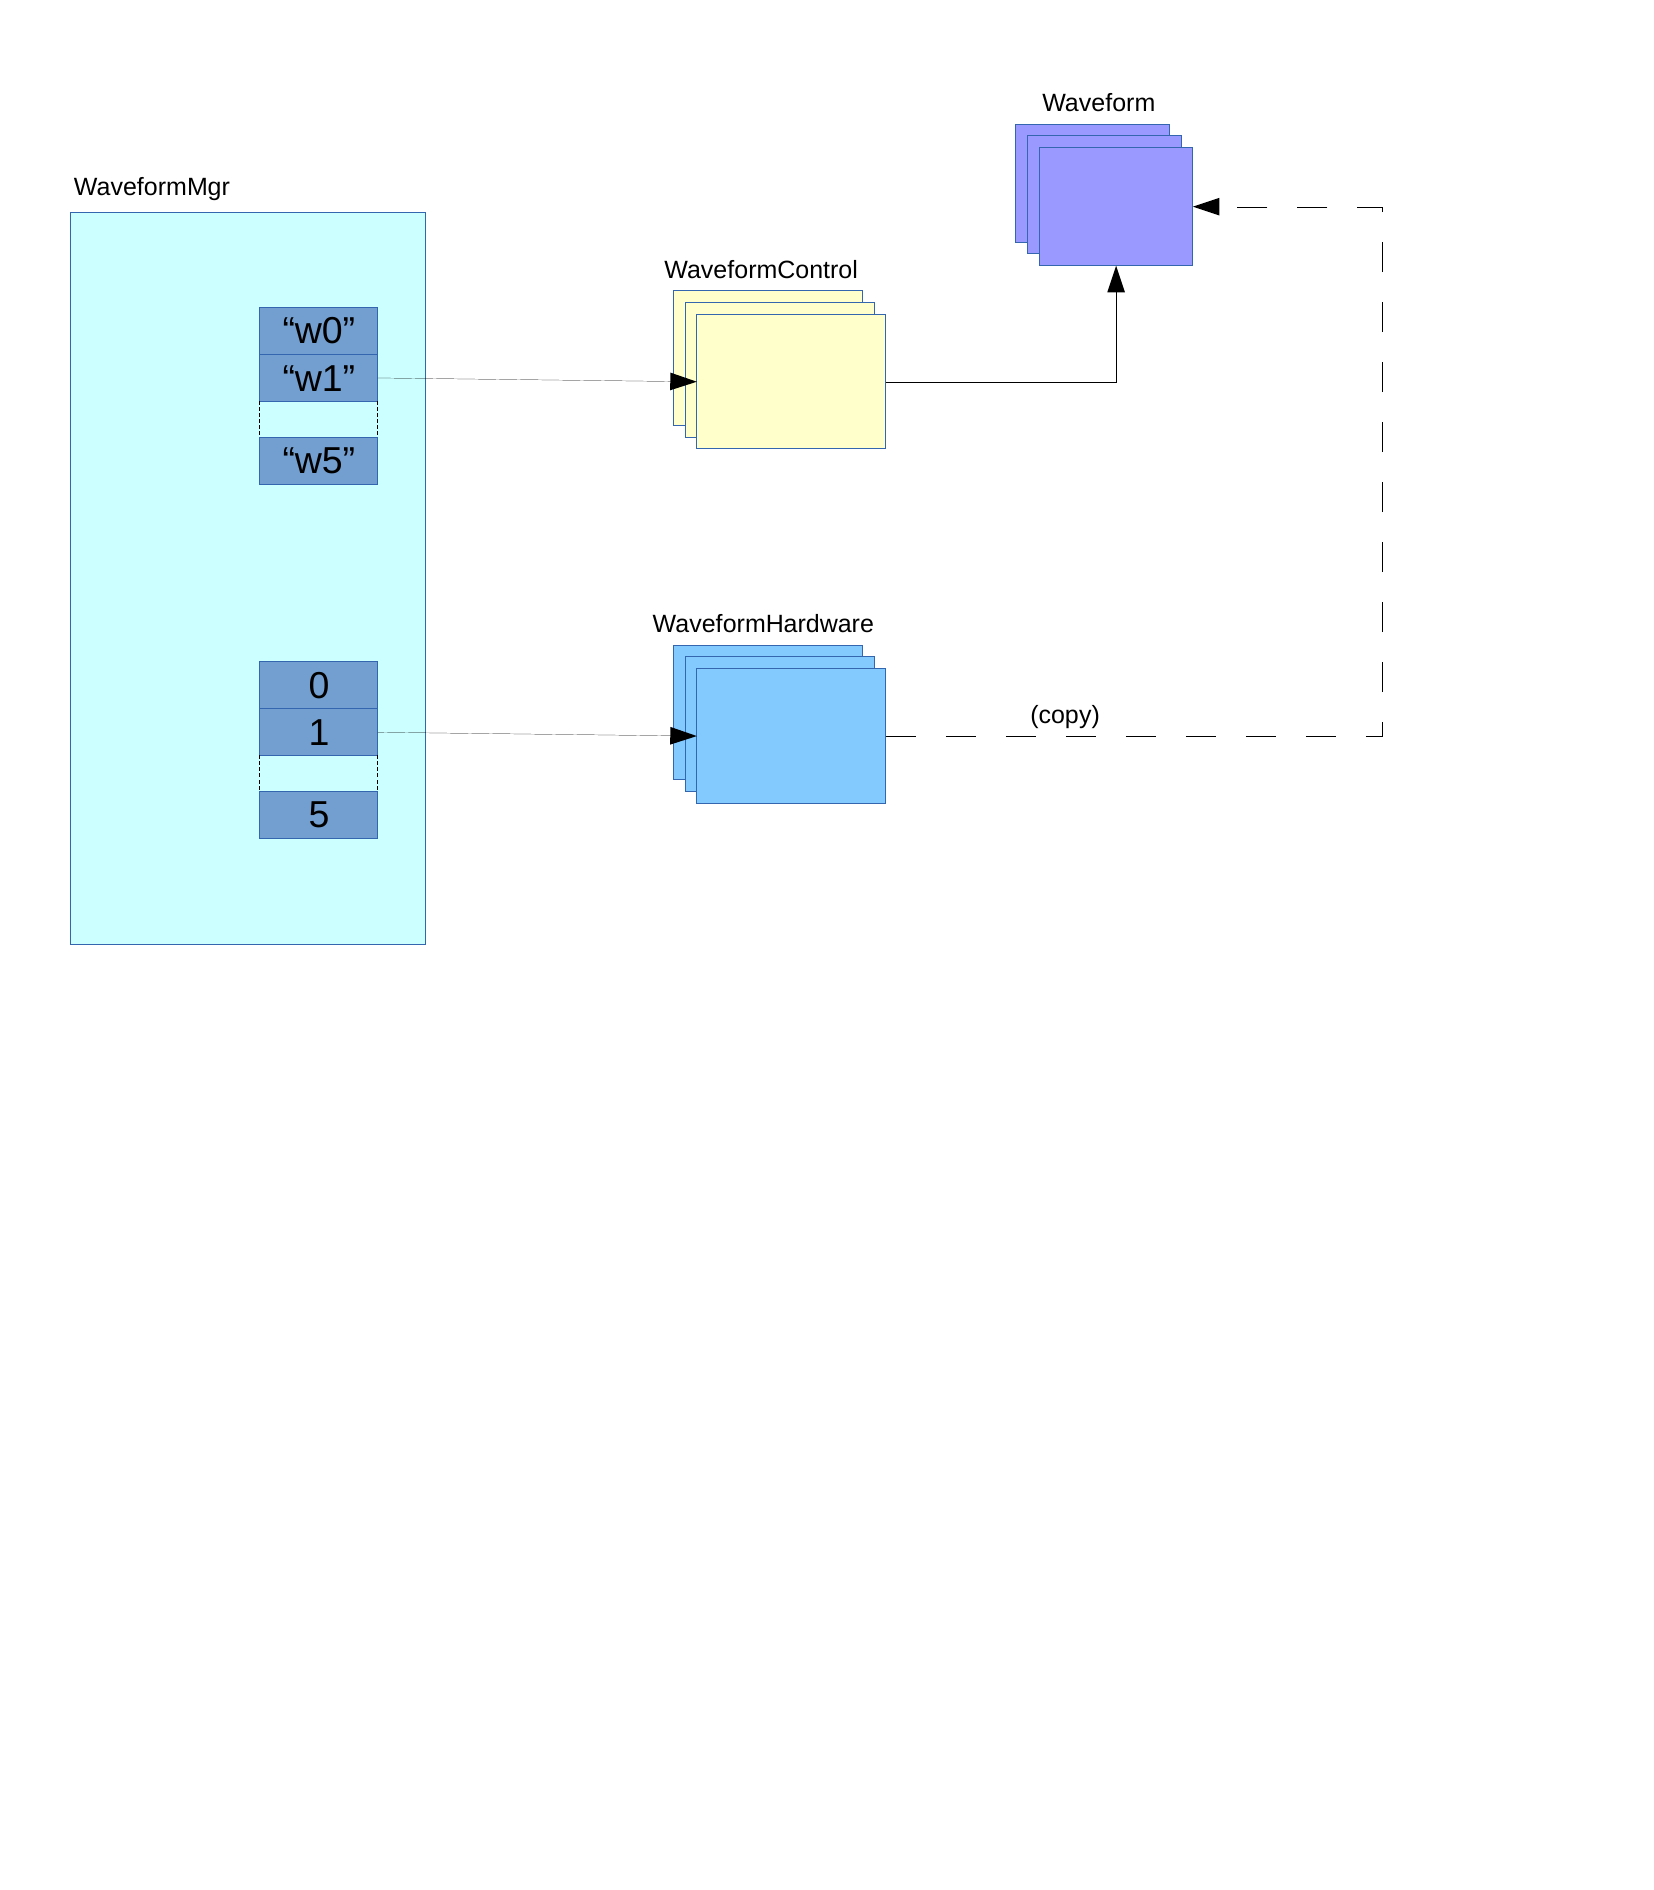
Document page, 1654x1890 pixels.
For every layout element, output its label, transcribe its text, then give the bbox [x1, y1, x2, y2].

text_box WaveformControl [649, 248, 874, 291]
text_box 5 [259, 791, 378, 839]
text_box Waveform [1027, 81, 1171, 125]
text_box [70, 212, 426, 945]
text_box 0 [259, 661, 378, 708]
text_box WaveformHardware [637, 602, 890, 646]
text_box 1 [259, 708, 378, 756]
text_box “w1” [259, 354, 378, 402]
text_box “w0” [259, 307, 378, 354]
text_box “w5” [259, 437, 378, 485]
text_box WaveformMgr [59, 165, 245, 209]
text_box (copy) [1015, 693, 1115, 737]
text_box [673, 646, 886, 804]
text_box [673, 291, 886, 449]
text_box [1015, 124, 1193, 266]
